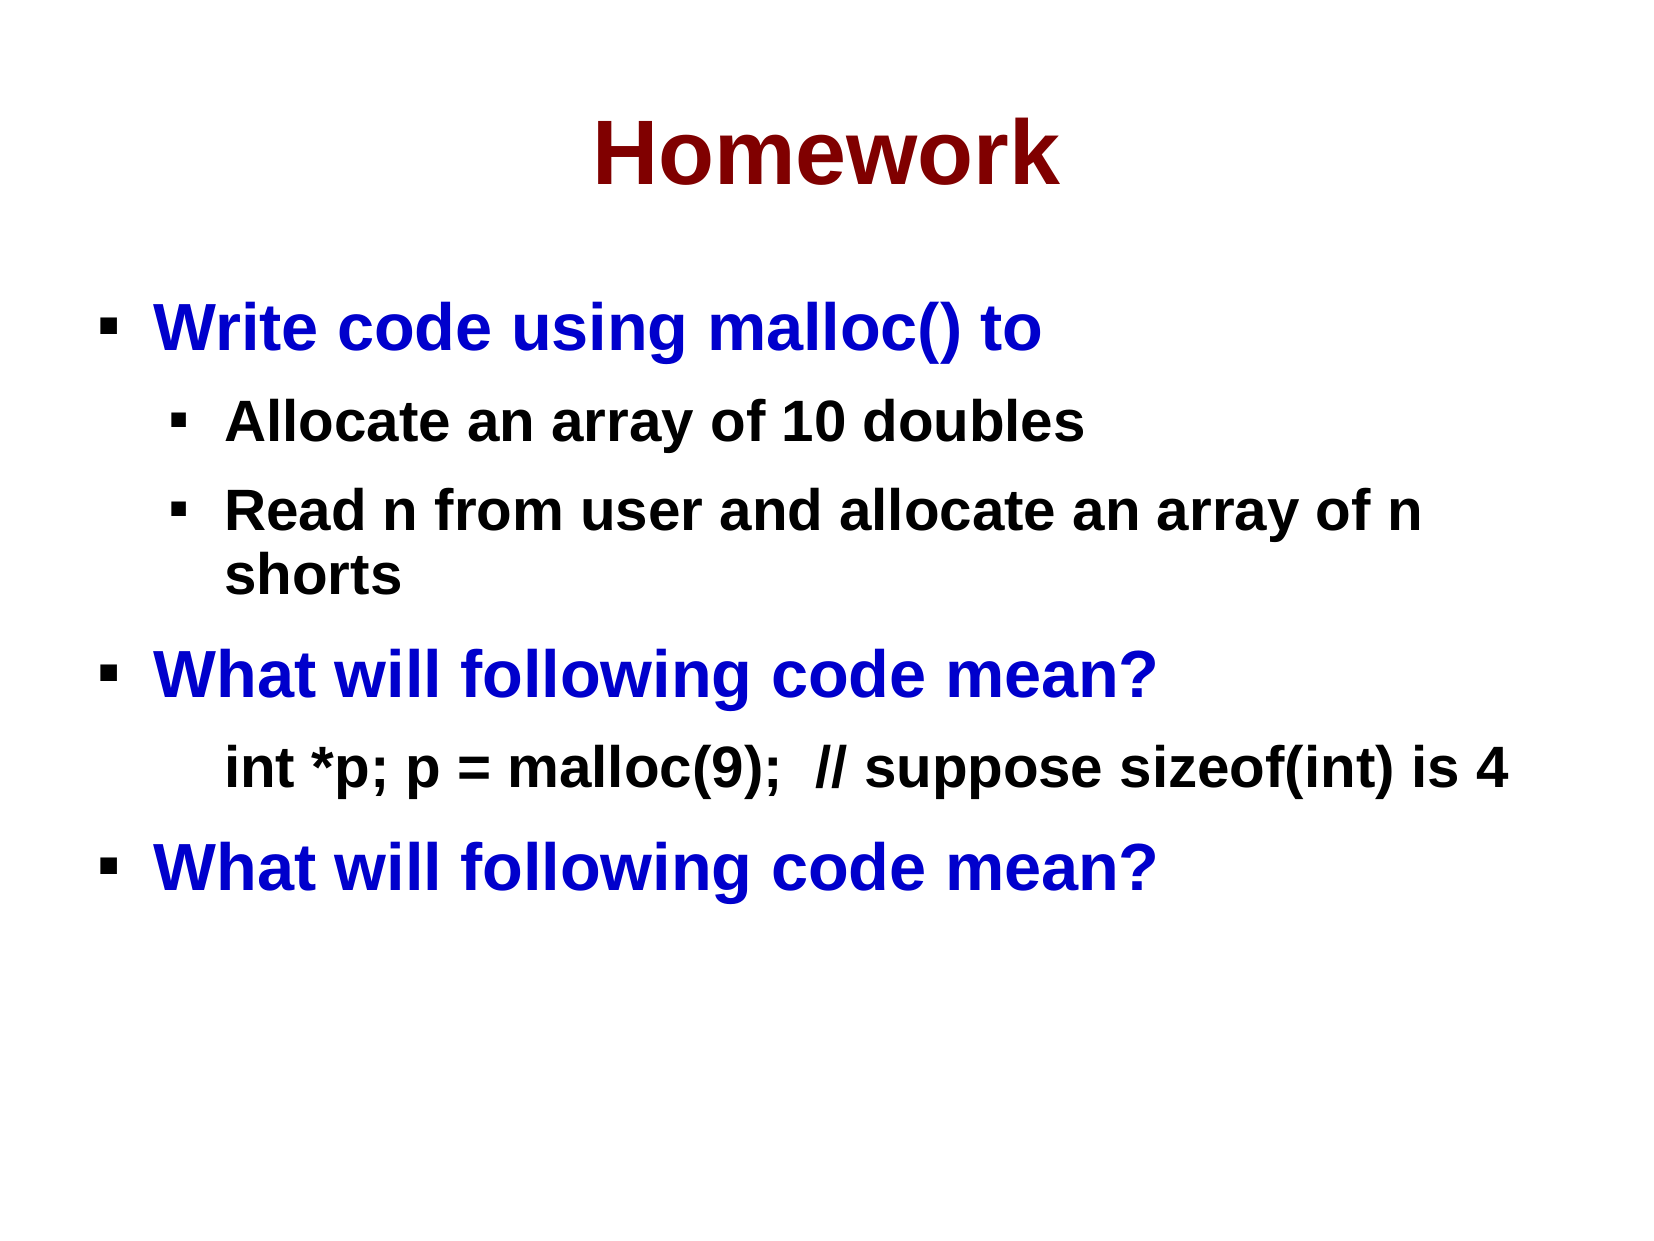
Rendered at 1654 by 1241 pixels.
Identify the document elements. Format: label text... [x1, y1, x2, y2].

title Homework [82, 49, 1571, 257]
list Write code using malloc() to Allocate an array of 10 doubles Read n from user and allocate an array of n shorts What will following code mean? int *p; p = malloc(9); // suppose sizeof(int) is 4 What will following code mean? [82, 290, 1571, 1010]
